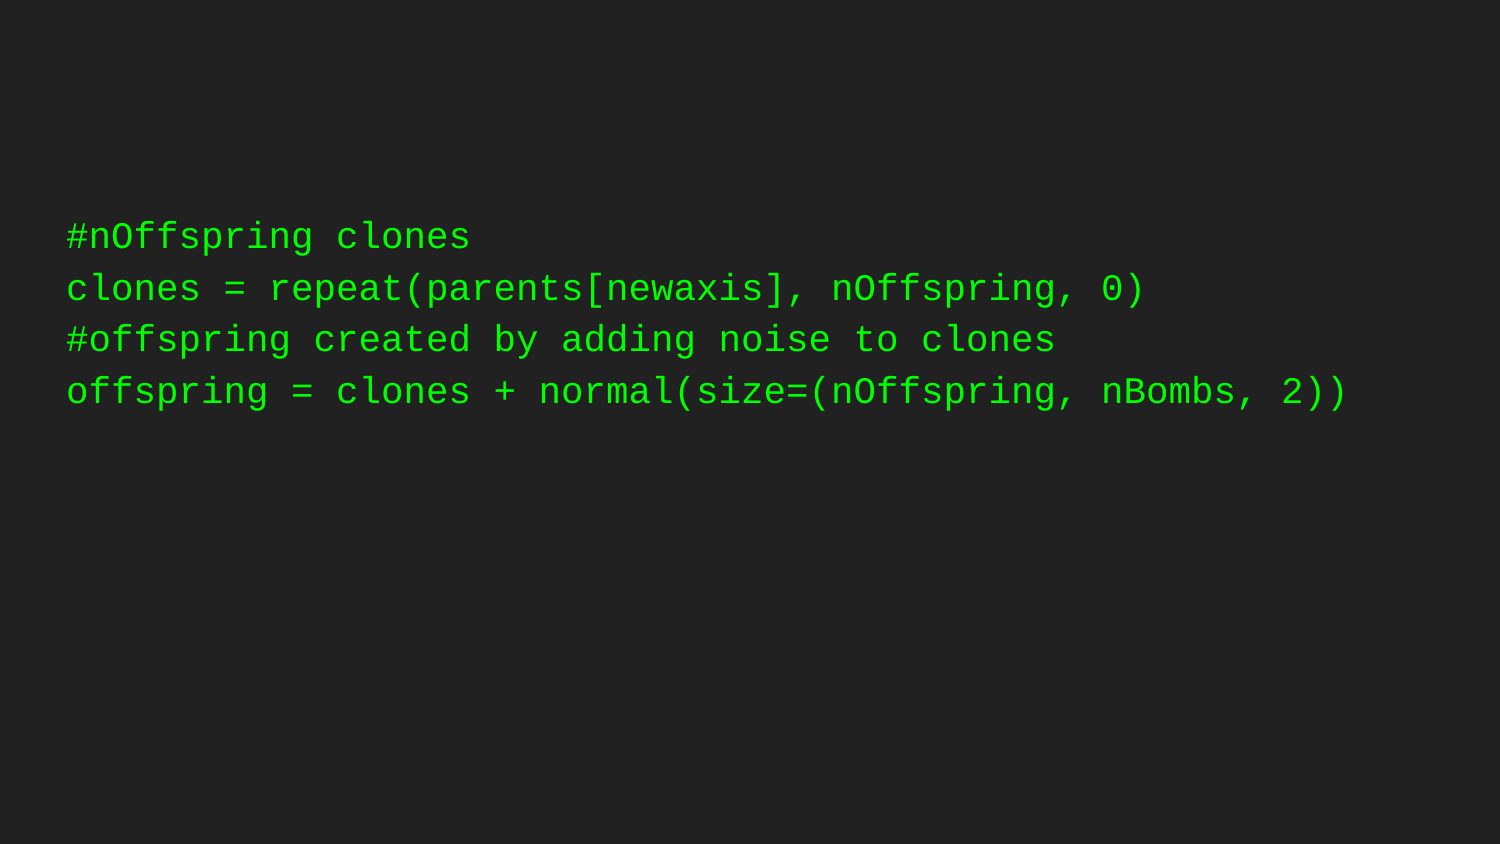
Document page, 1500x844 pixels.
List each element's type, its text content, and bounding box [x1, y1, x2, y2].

list #nOffspring clones clones = repeat(parents[newaxis], nOffspring, 0) #offspring created by adding noise to clones offspring = clones + normal(size=(nOffspring, nBombs, 2)) [51, 189, 1449, 422]
